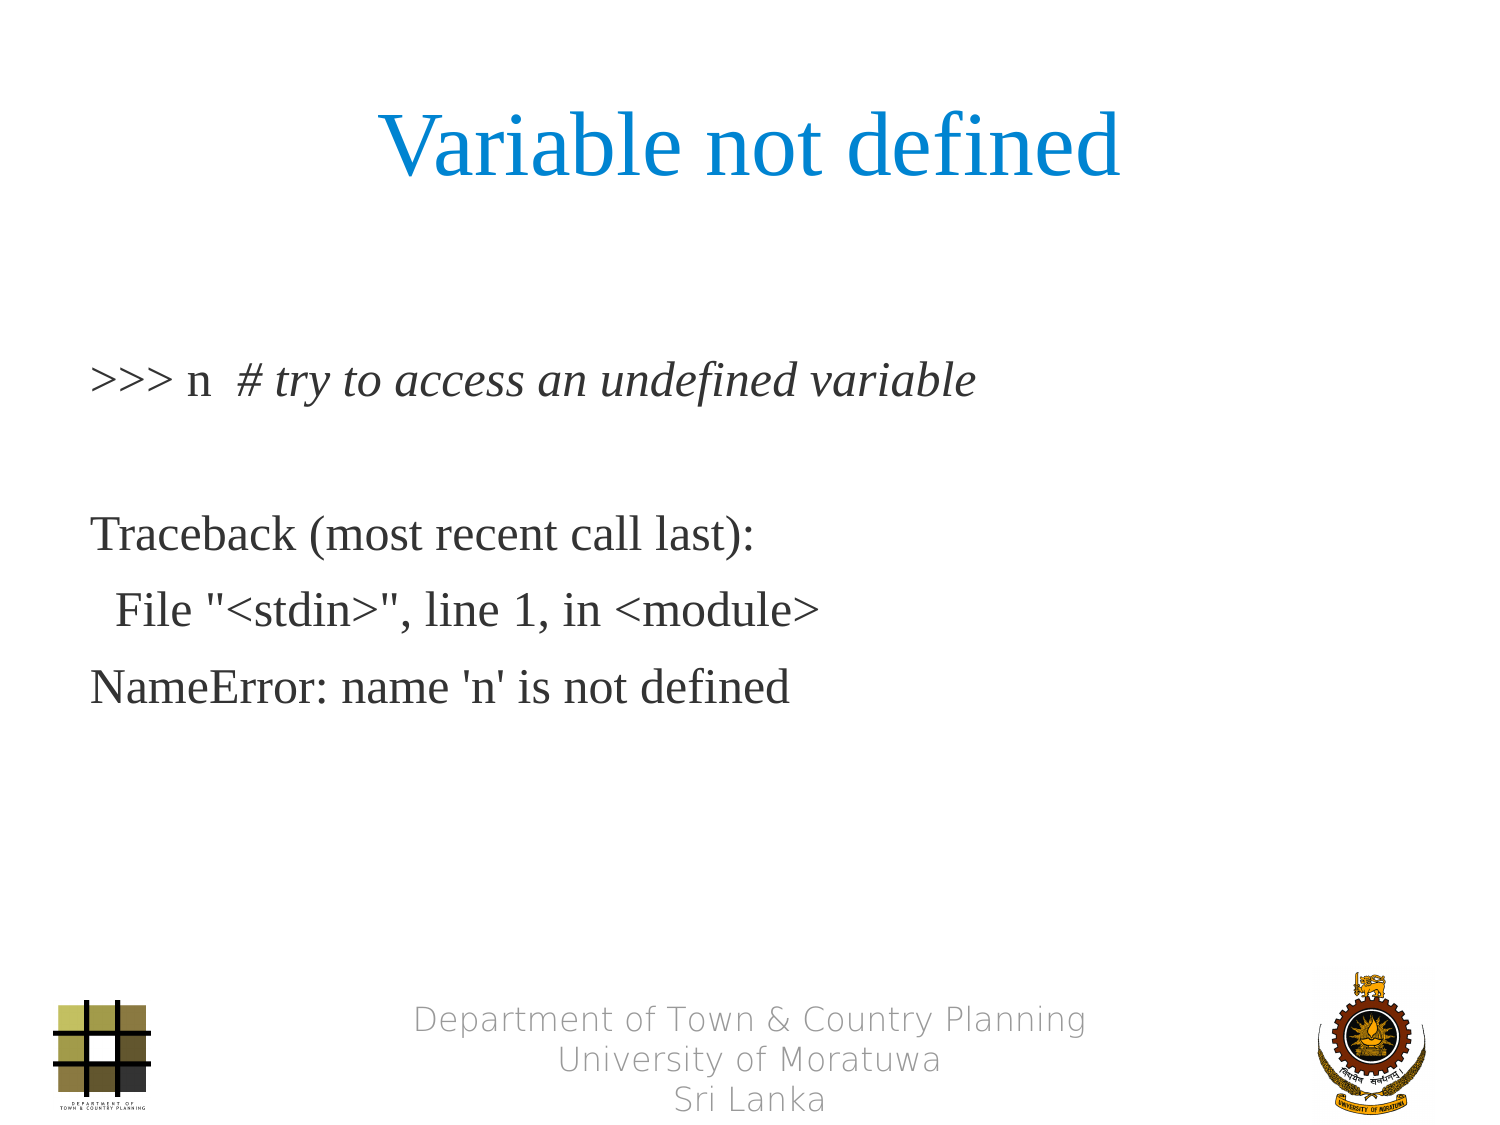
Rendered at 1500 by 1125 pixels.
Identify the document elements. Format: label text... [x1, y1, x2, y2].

picture [1312, 966, 1435, 1125]
picture [53, 1000, 151, 1110]
title Variable not defined [75, 45, 1426, 233]
list >>> n # try to access an undefined variable Traceback (most recent call last): File "<stdin>", line 1, in <module> NameError: name 'n' is not defined [75, 262, 1426, 916]
